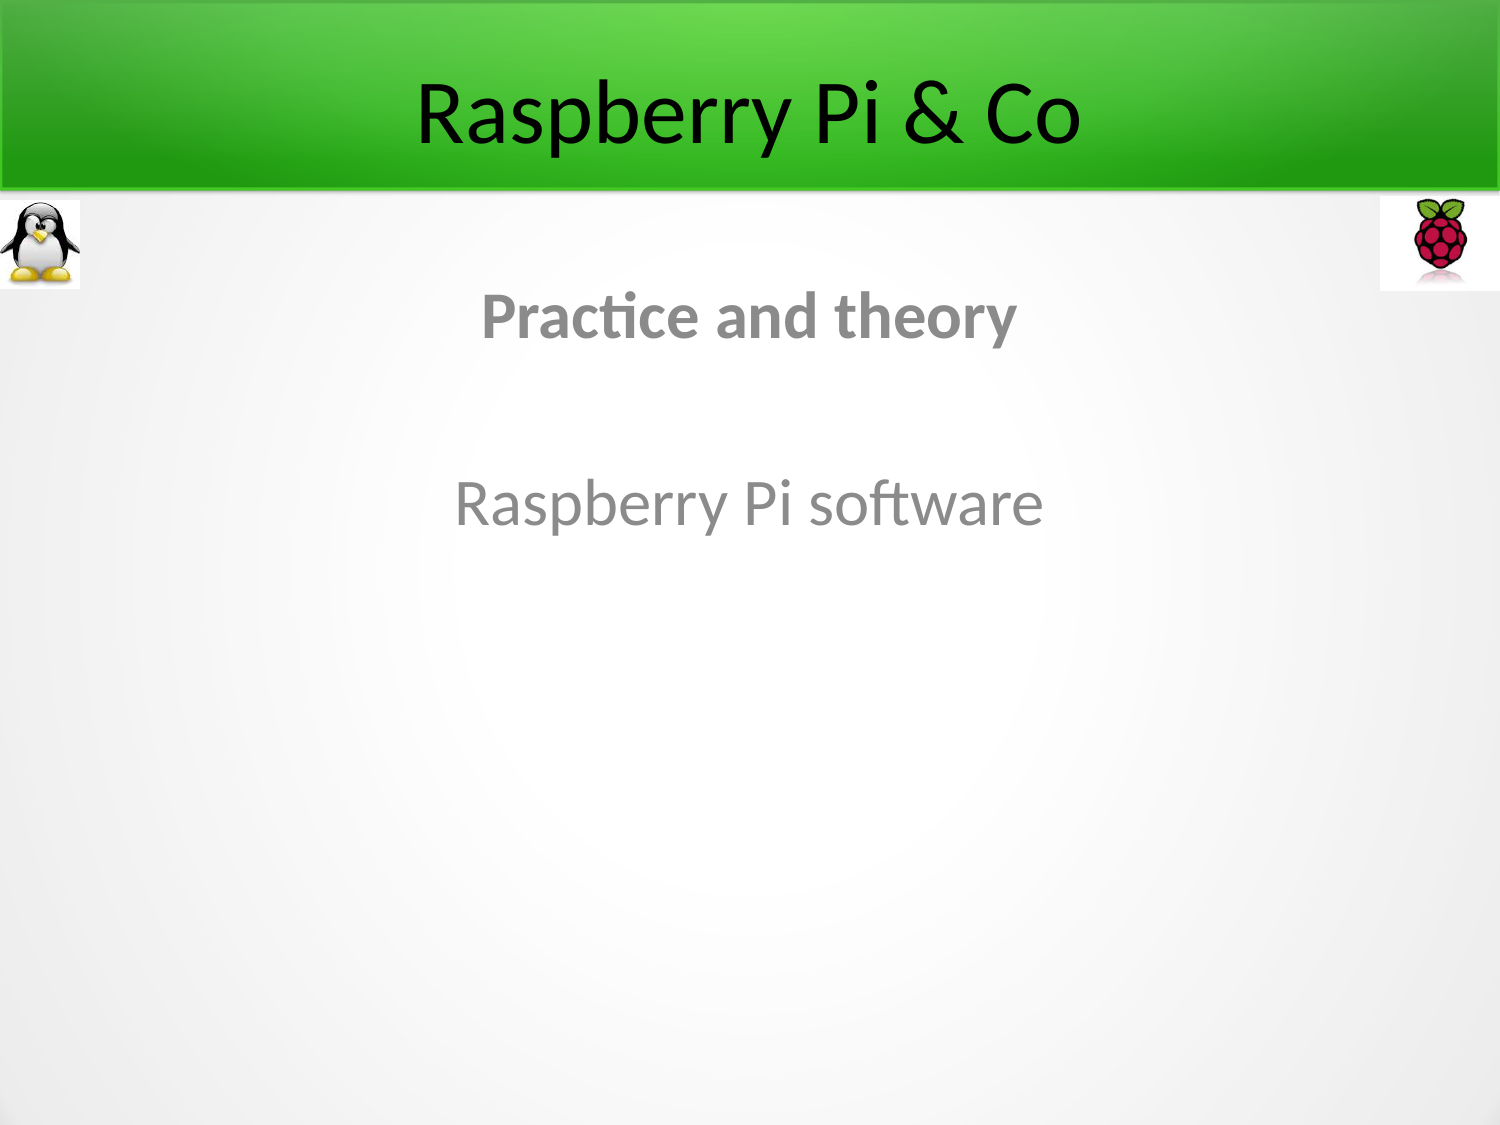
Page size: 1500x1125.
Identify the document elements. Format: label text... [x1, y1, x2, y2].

list Practice and theory Raspberry Pi software [75, 271, 1426, 924]
picture [1380, 196, 1500, 291]
picture [0, 200, 80, 289]
title Raspberry Pi & Co [75, 42, 1426, 172]
